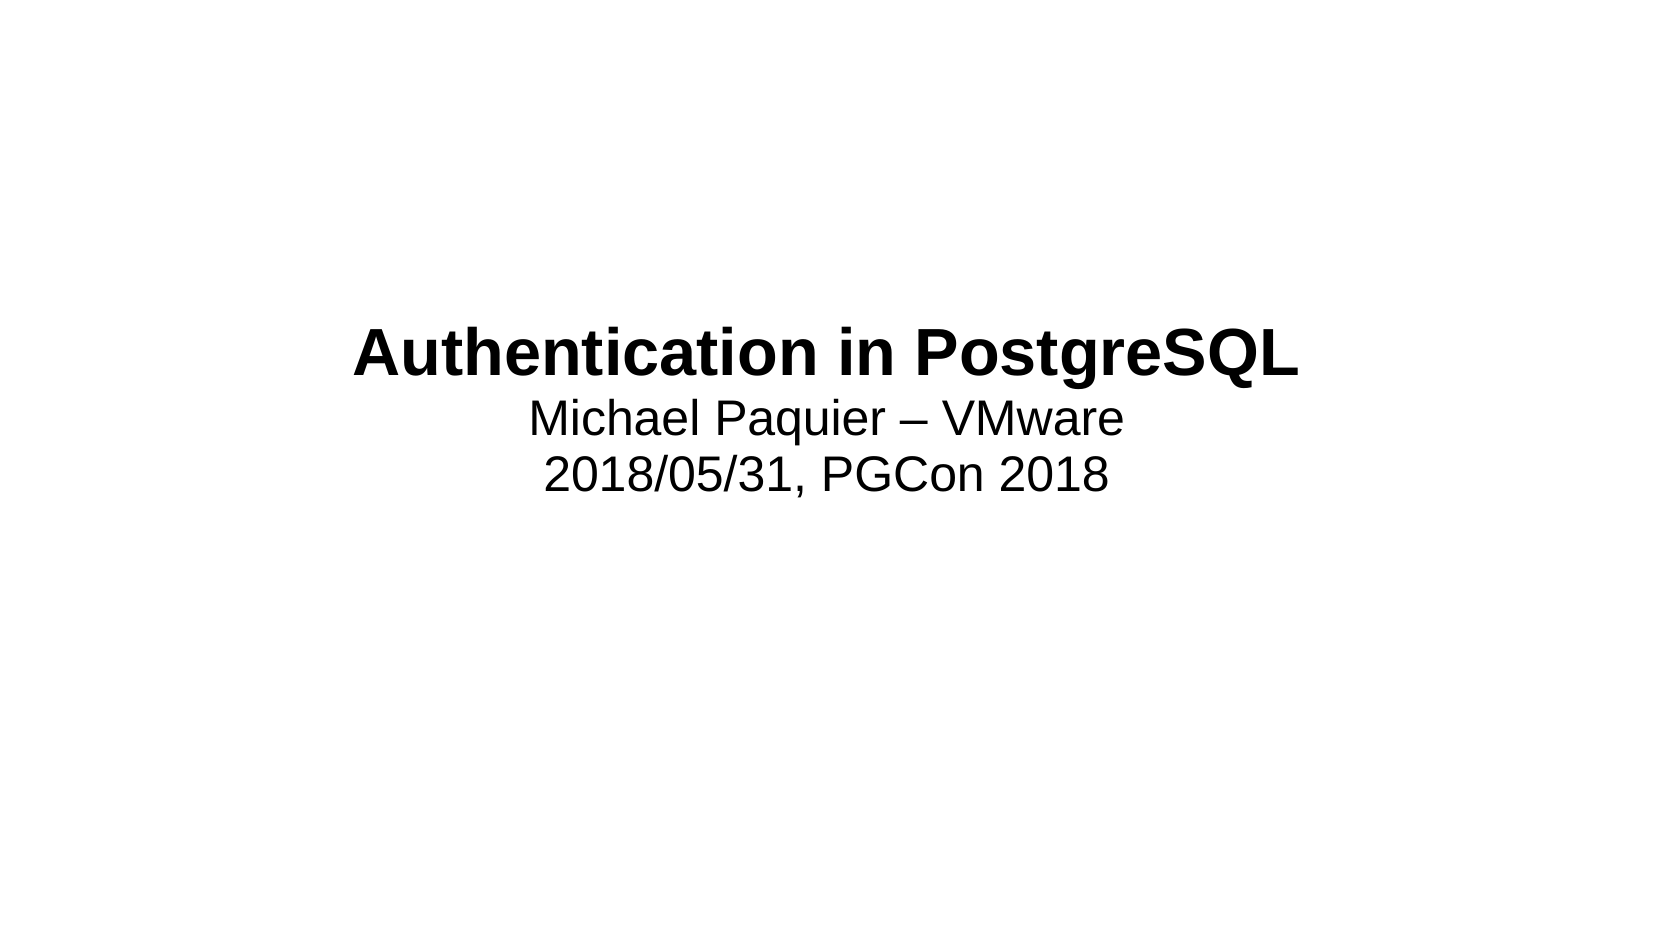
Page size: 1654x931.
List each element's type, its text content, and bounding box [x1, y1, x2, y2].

subtitle Authentication in PostgreSQL Michael Paquier – VMware 2018/05/31, PGCon 2018 [82, 60, 1571, 758]
